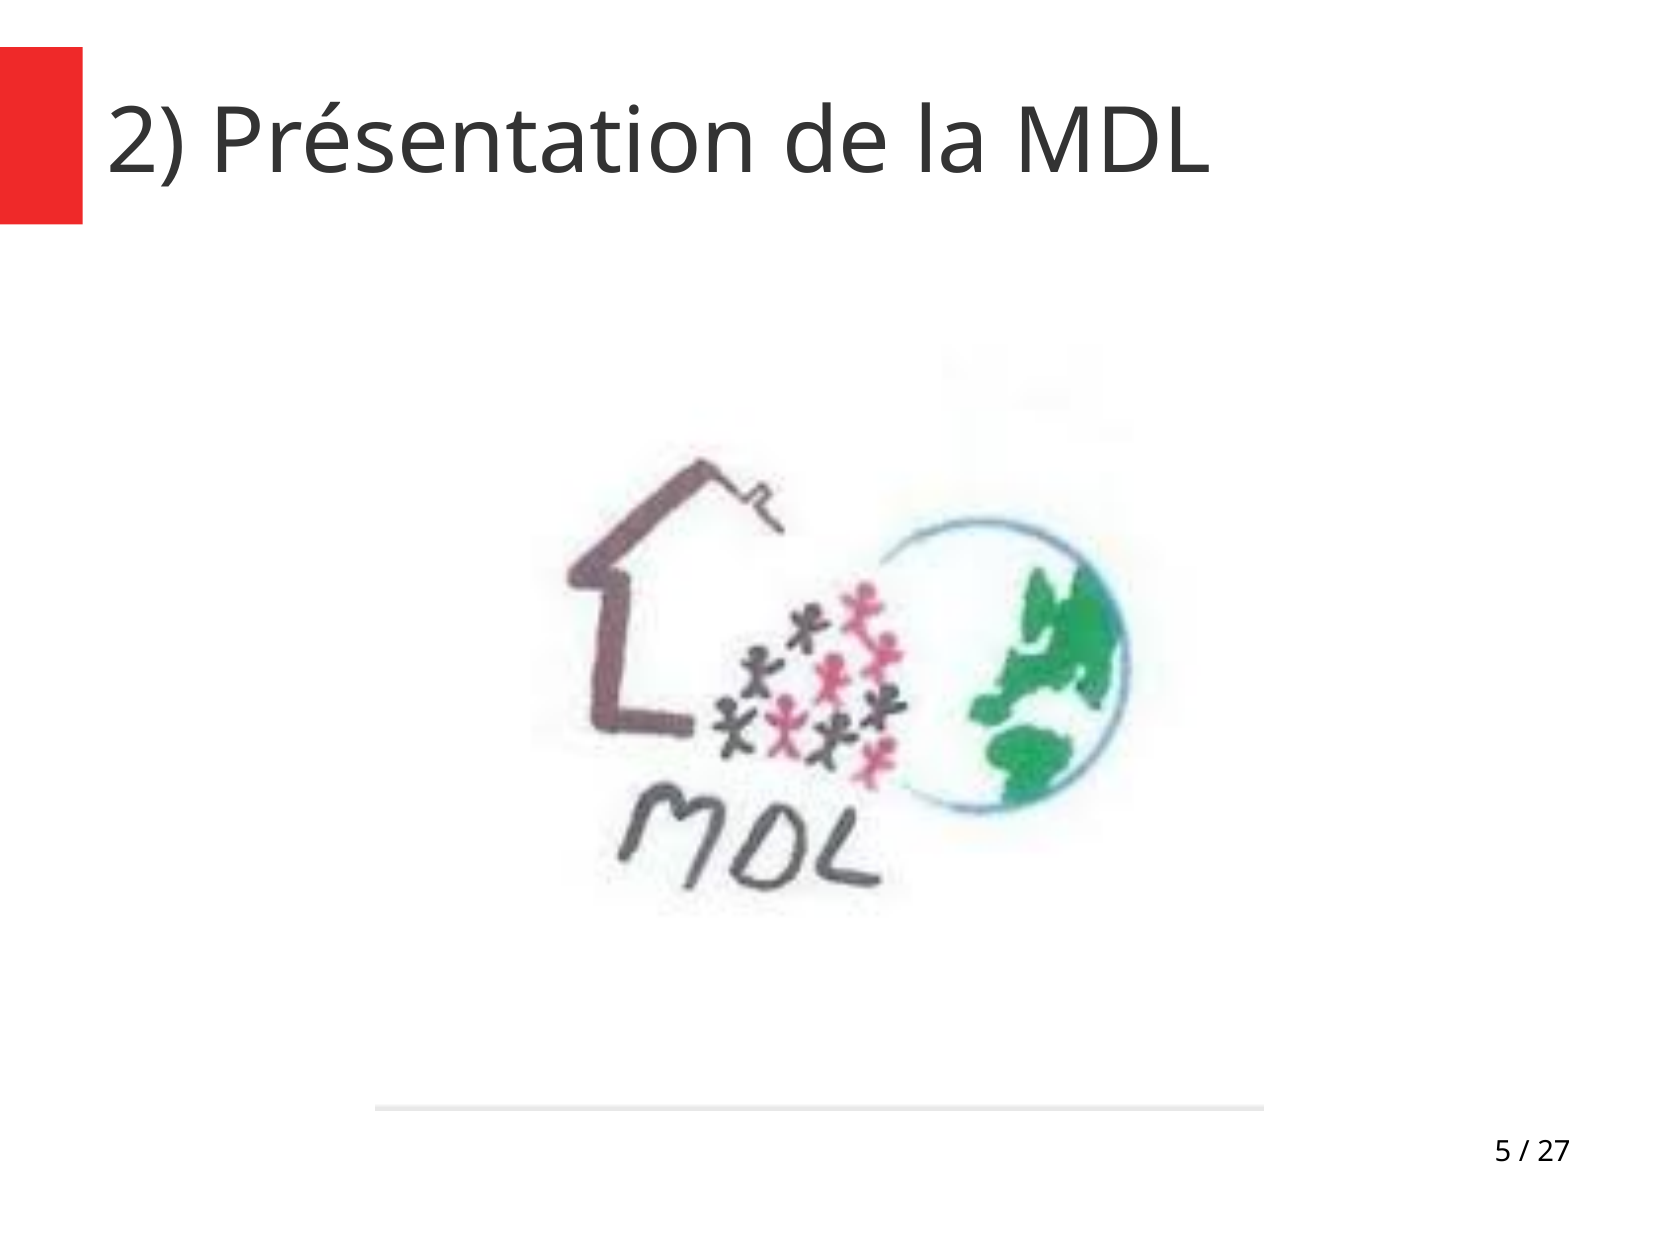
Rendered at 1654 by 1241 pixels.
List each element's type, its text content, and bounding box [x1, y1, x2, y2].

title 2) Présentation de la MDL [106, 49, 1619, 225]
picture [375, 221, 1264, 1111]
